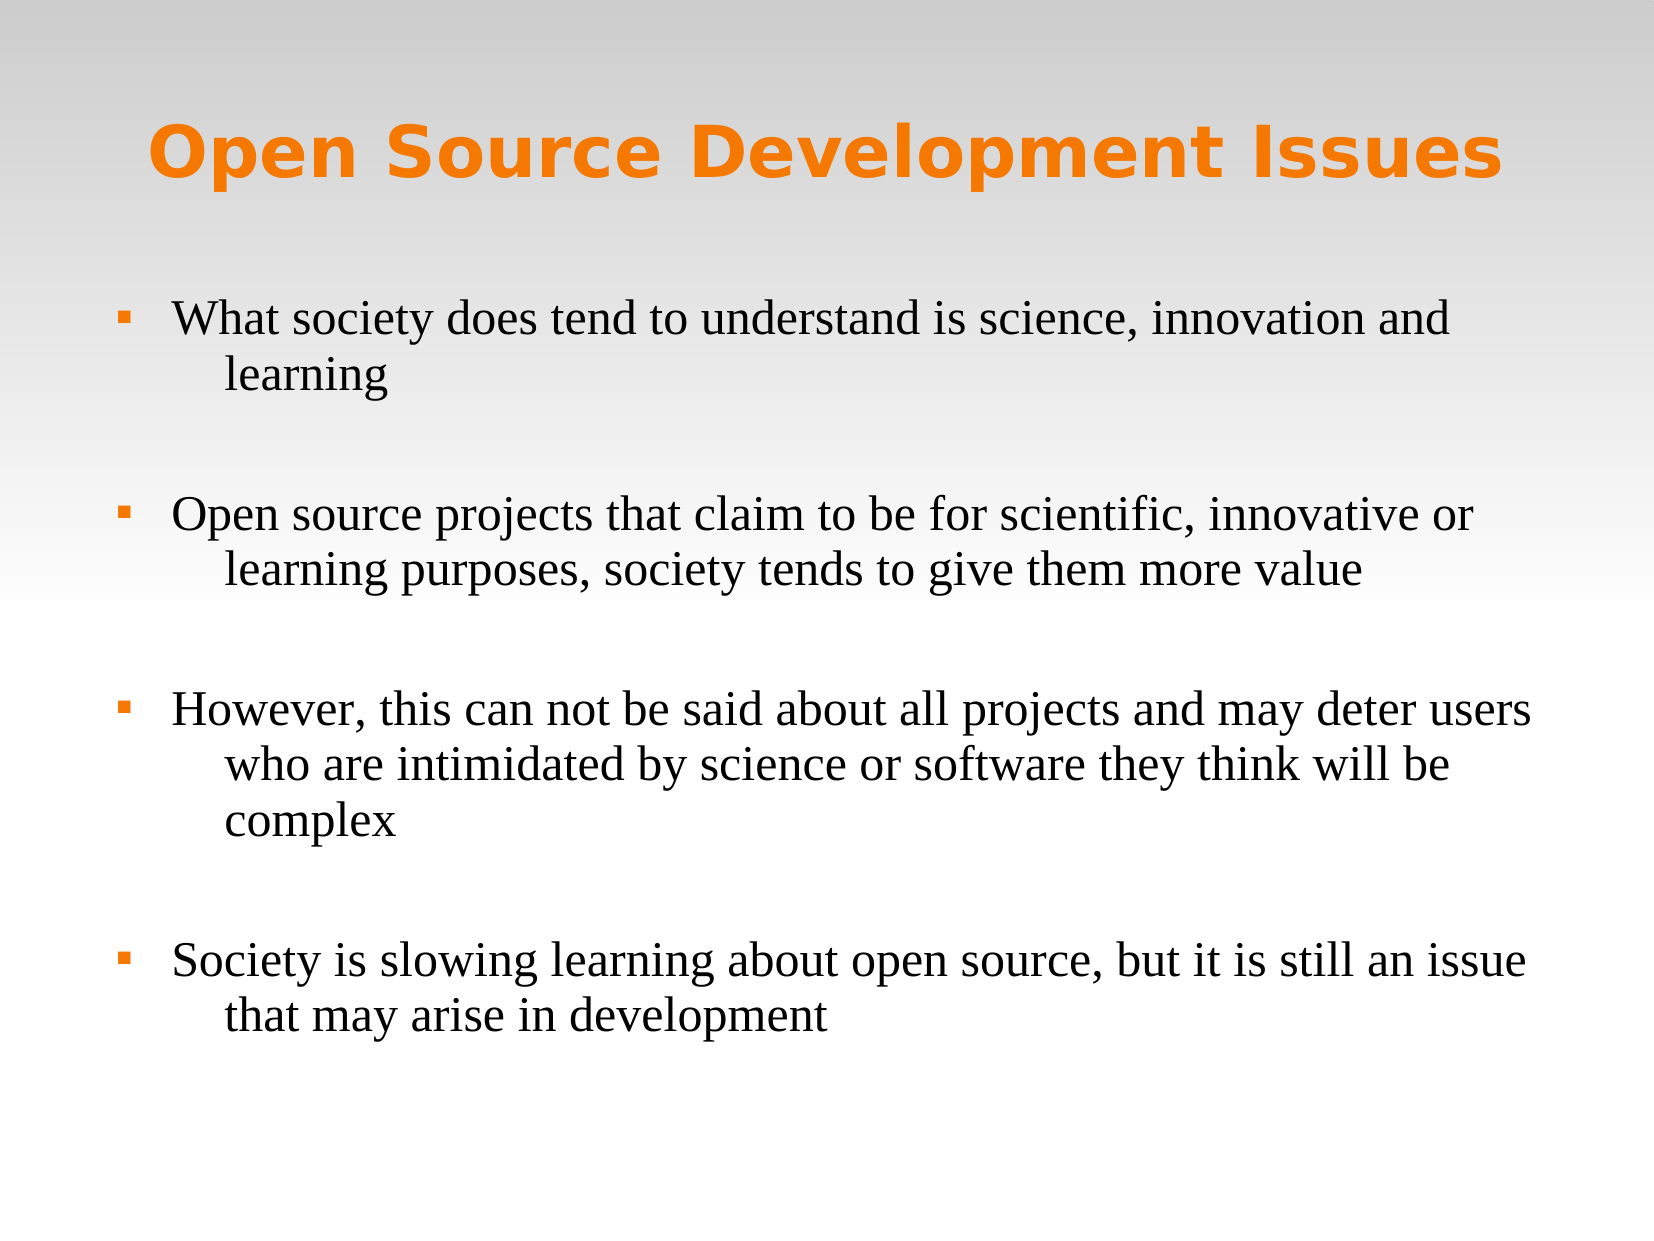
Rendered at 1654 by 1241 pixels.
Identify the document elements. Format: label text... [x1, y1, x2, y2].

list What society does tend to understand is science, innovation and learning Open source projects that claim to be for scientific, innovative or learning purposes, society tends to give them more value However, this can not be said about all projects and may deter users who are intimidated by science or software they think will be complex Society is slowing learning about open source, but it is still an issue that may arise in development [82, 290, 1571, 1109]
title Open Source Development Issues [82, 49, 1571, 257]
